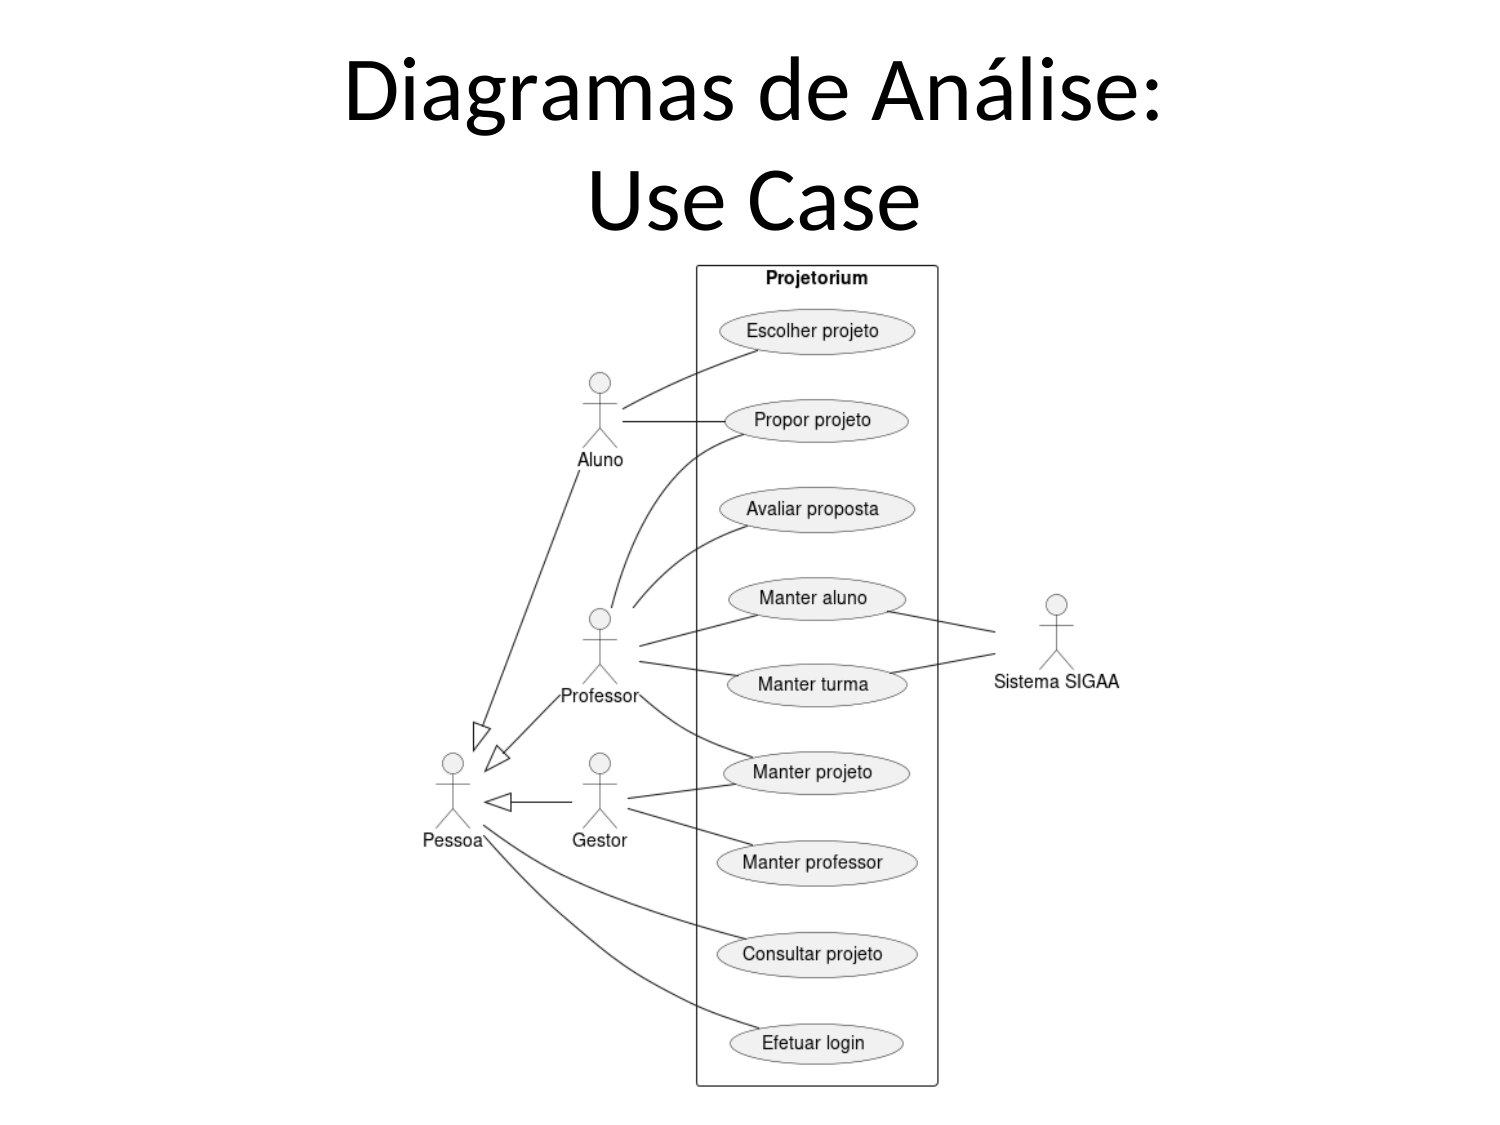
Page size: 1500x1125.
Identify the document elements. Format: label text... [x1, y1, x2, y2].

picture [415, 256, 1127, 1092]
title Diagramas de Análise: Use Case [17, 21, 1492, 257]
